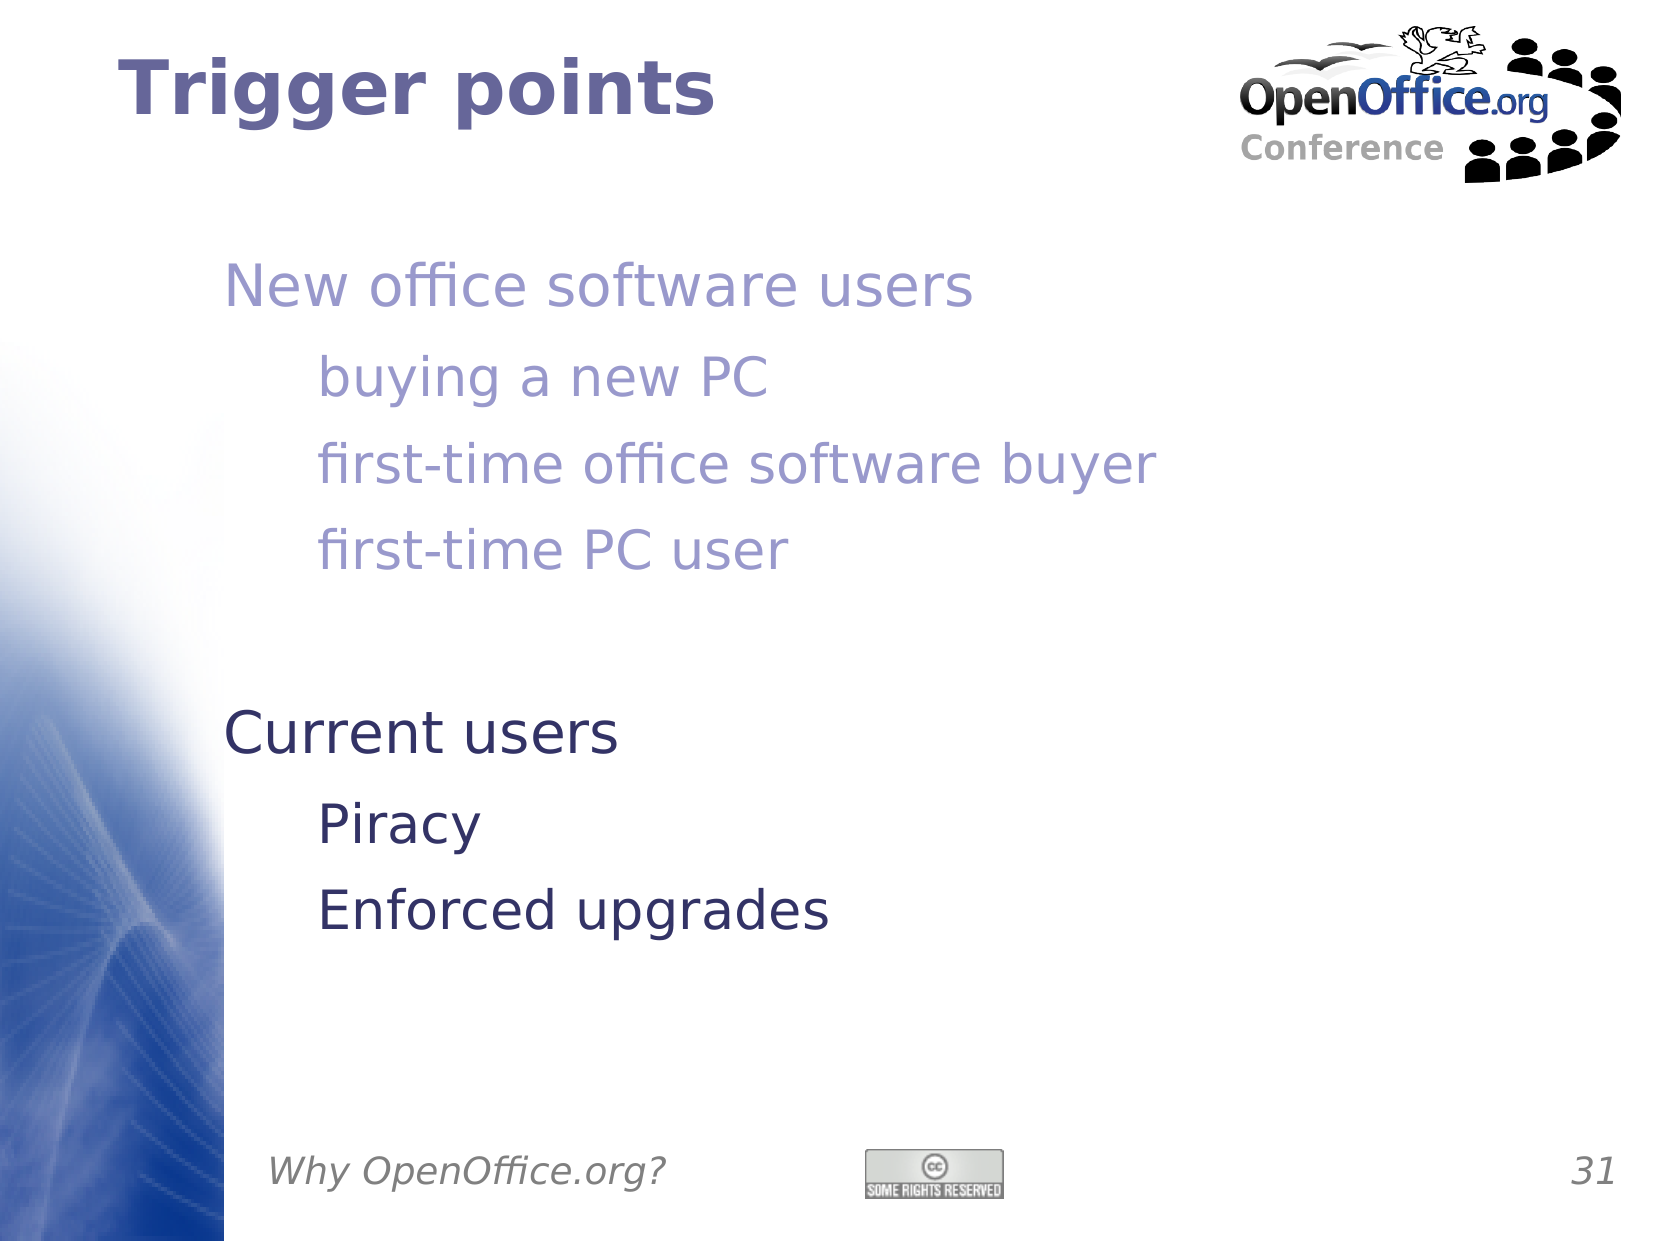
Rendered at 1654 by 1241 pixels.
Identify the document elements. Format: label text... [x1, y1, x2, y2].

picture [1240, 26, 1621, 183]
list New office software users buying a new PC first-time office software buyer first-time PC user Current users Piracy Enforced upgrades [223, 236, 1619, 1133]
picture [0, 0, 224, 1241]
title Trigger points [29, 29, 1216, 149]
